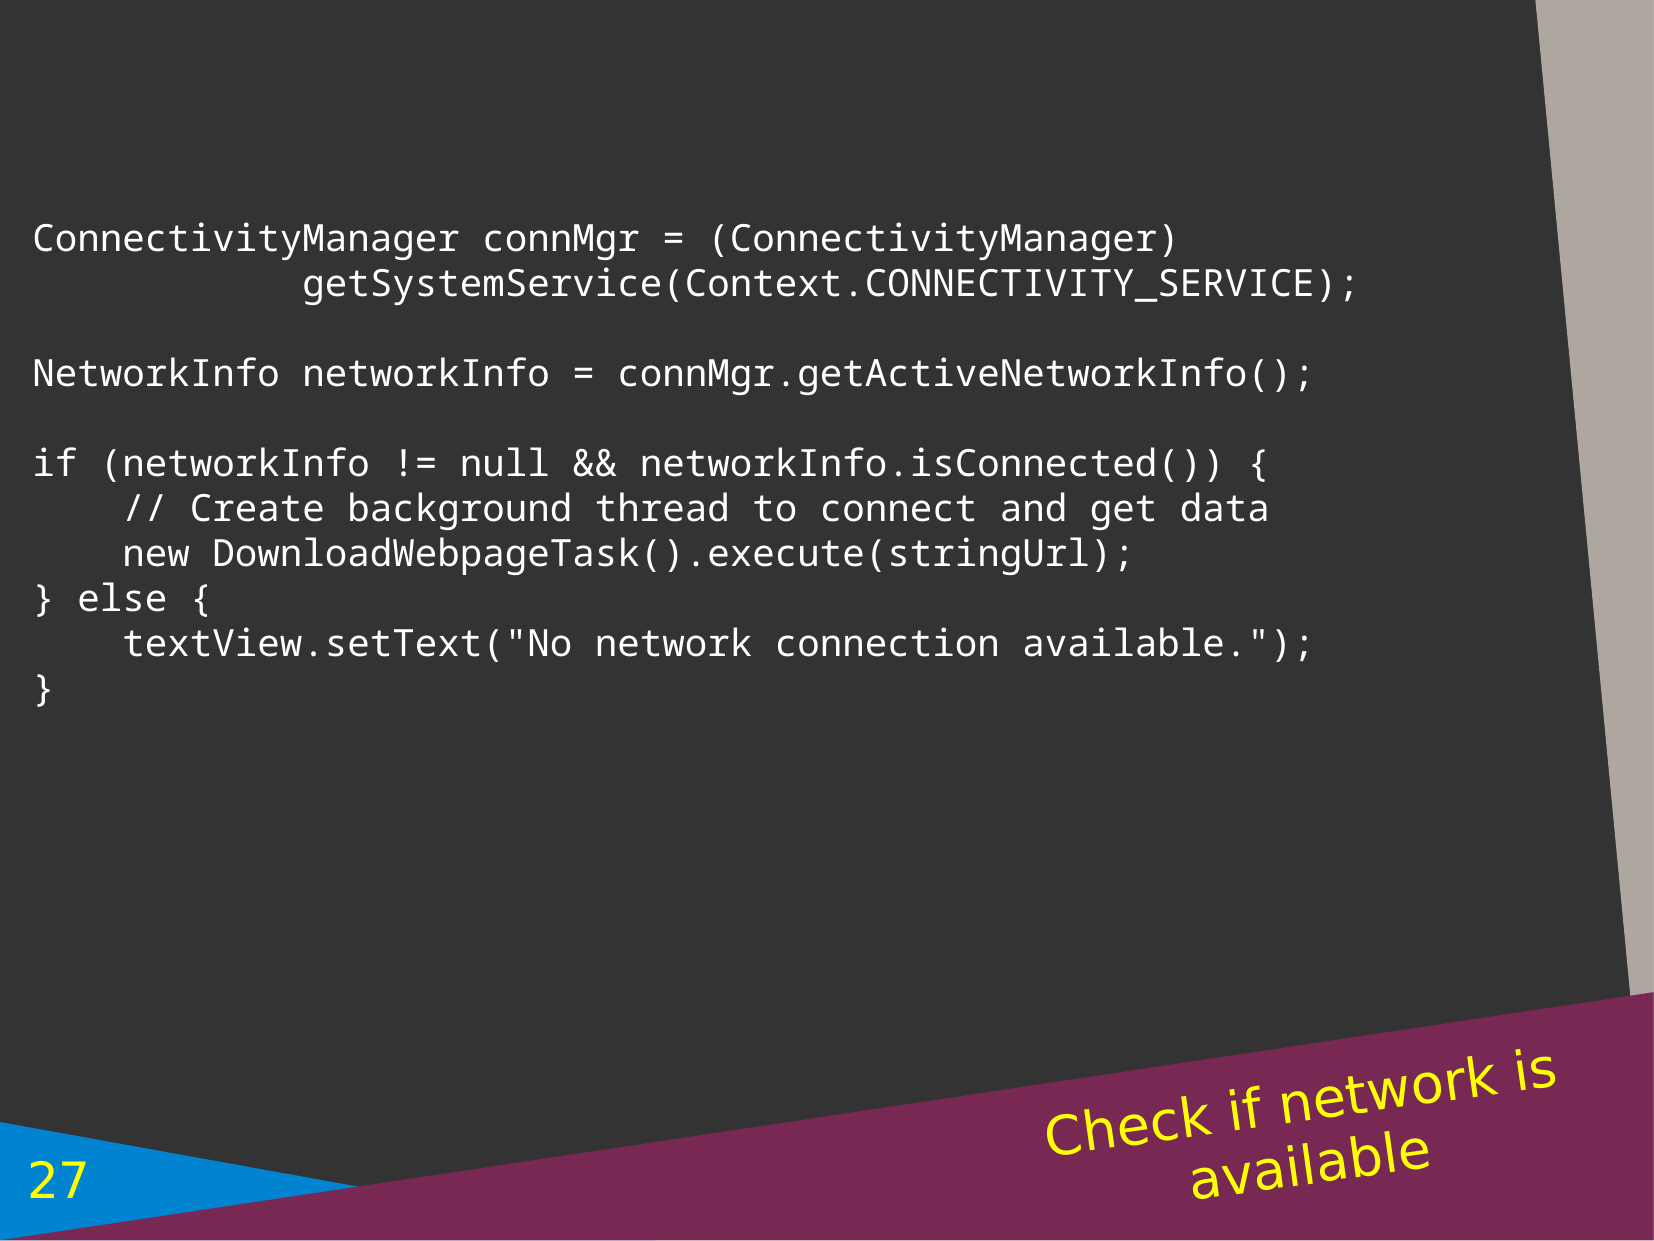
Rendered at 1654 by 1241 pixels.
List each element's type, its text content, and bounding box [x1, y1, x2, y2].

title Check if network is available [956, 995, 1654, 1241]
text_box ConnectivityManager connMgr = (ConnectivityManager) getSystemService(Context.CONNECTIVITY_SERVICE); NetworkInfo networkInfo = connMgr.getActiveNetworkInfo(); if (networkInfo != null && networkInfo.isConnected()) { // Create background thread to connect and get data new DownloadWebpageTask().execute(stringUrl); } else { textView.setText("No network connection available."); } [17, 199, 1449, 733]
